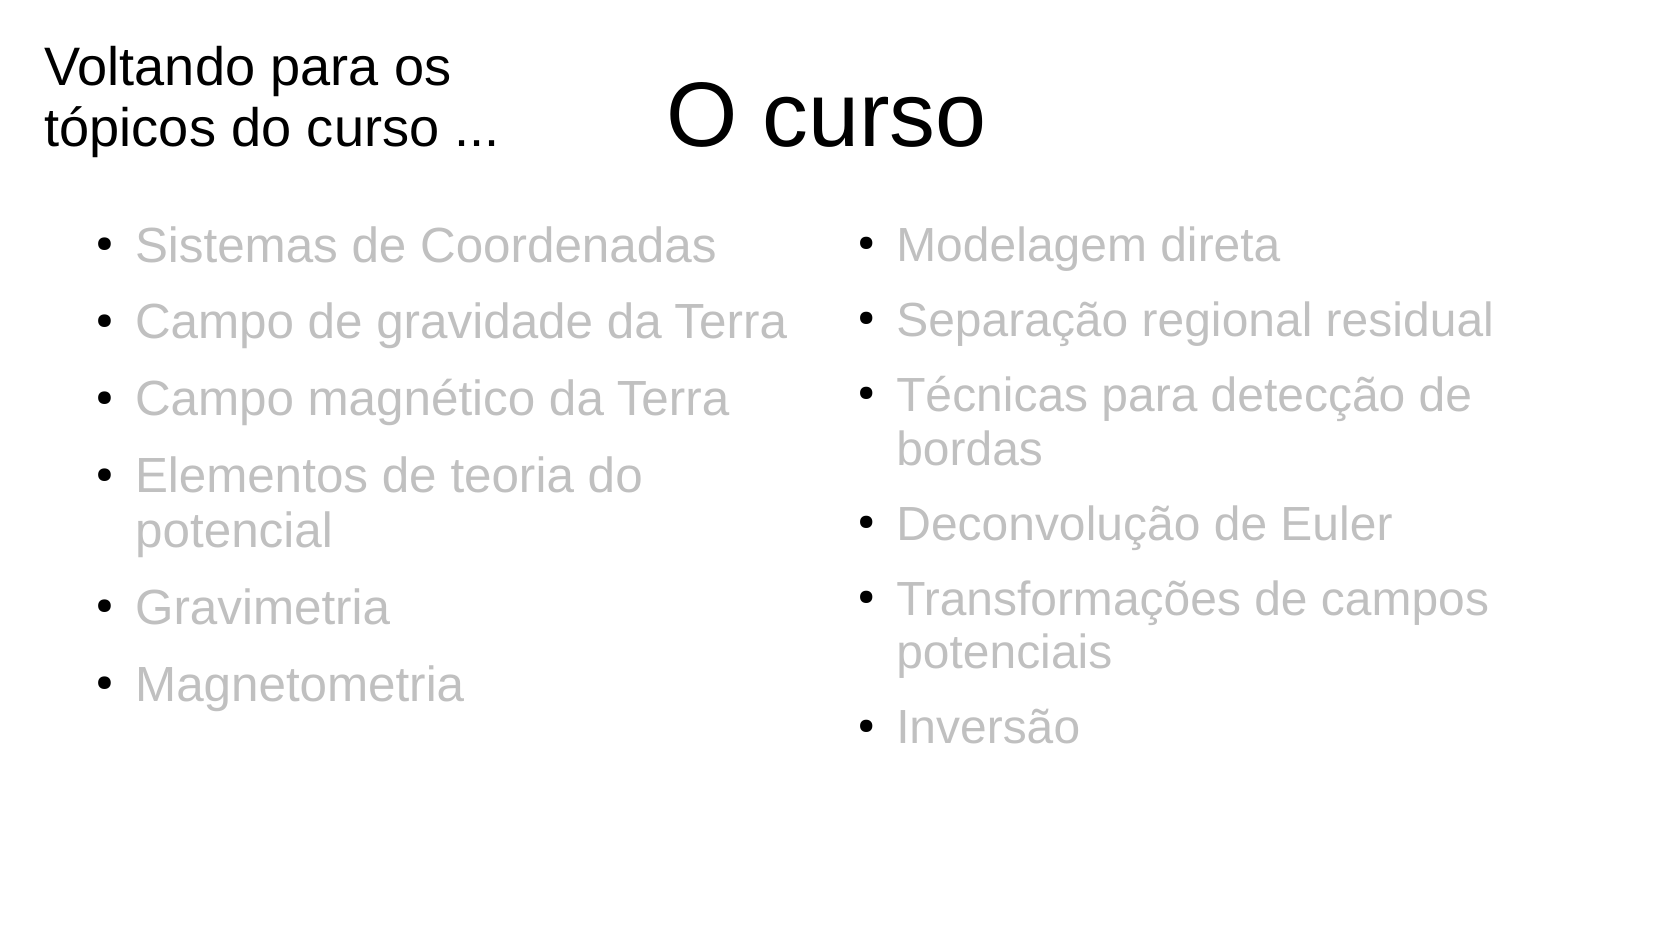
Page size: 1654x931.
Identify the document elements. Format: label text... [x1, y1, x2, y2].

title O curso [82, 37, 1571, 193]
list Modelagem direta Separação regional residual Técnicas para detecção de bordas Deconvolução de Euler Transformações de campos potenciais Inversão [845, 217, 1572, 758]
list Sistemas de Coordenadas Campo de gravidade da Terra Campo magnético da Terra Elementos de teoria do potencial Gravimetria Magnetometria [82, 217, 809, 758]
text_box Voltando para os tópicos do curso ... [29, 29, 562, 166]
